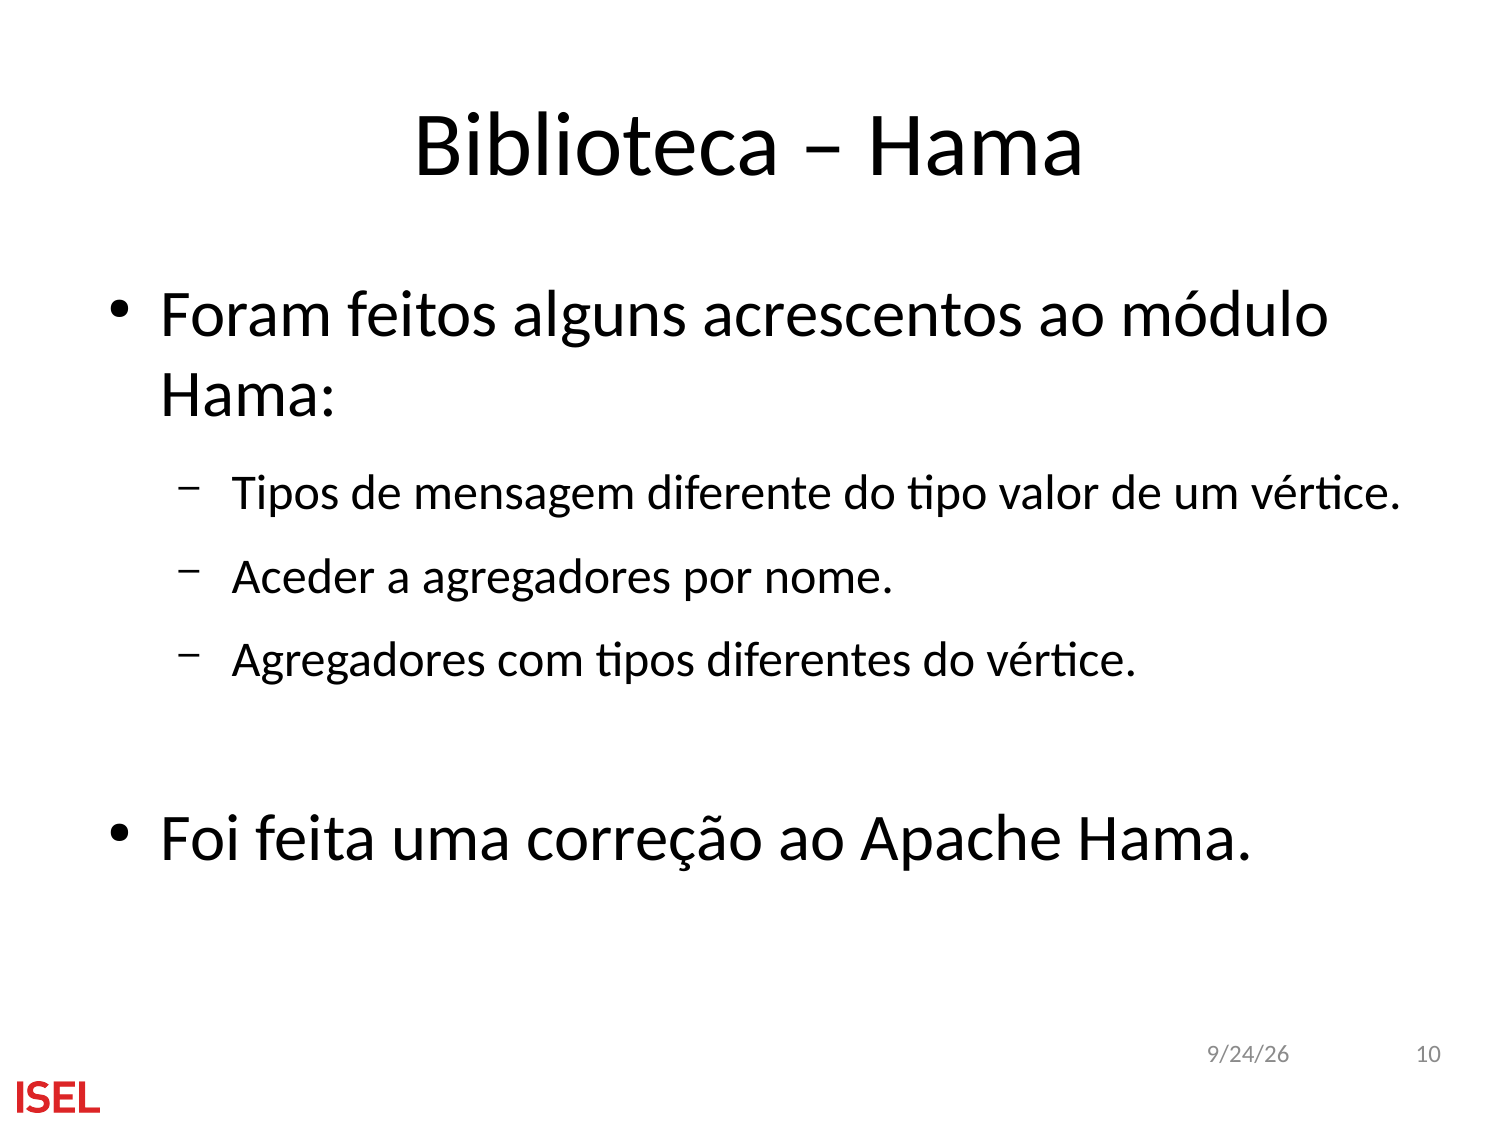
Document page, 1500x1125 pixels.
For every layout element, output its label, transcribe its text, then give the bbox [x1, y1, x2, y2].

title Biblioteca – Hama [75, 45, 1425, 233]
slide_number <número> [1347, 1033, 1457, 1071]
list Foram feitos alguns acrescentos ao módulo Hama: Tipos de mensagem diferente do tipo valor de um vértice. Aceder a agregadores por nome. Agregadores com tipos diferentes do vértice. Foi feita uma correção ao Apache Hama. [75, 262, 1425, 1005]
slide_number 9/29/14 [1191, 1033, 1340, 1071]
picture [17, 1081, 100, 1113]
